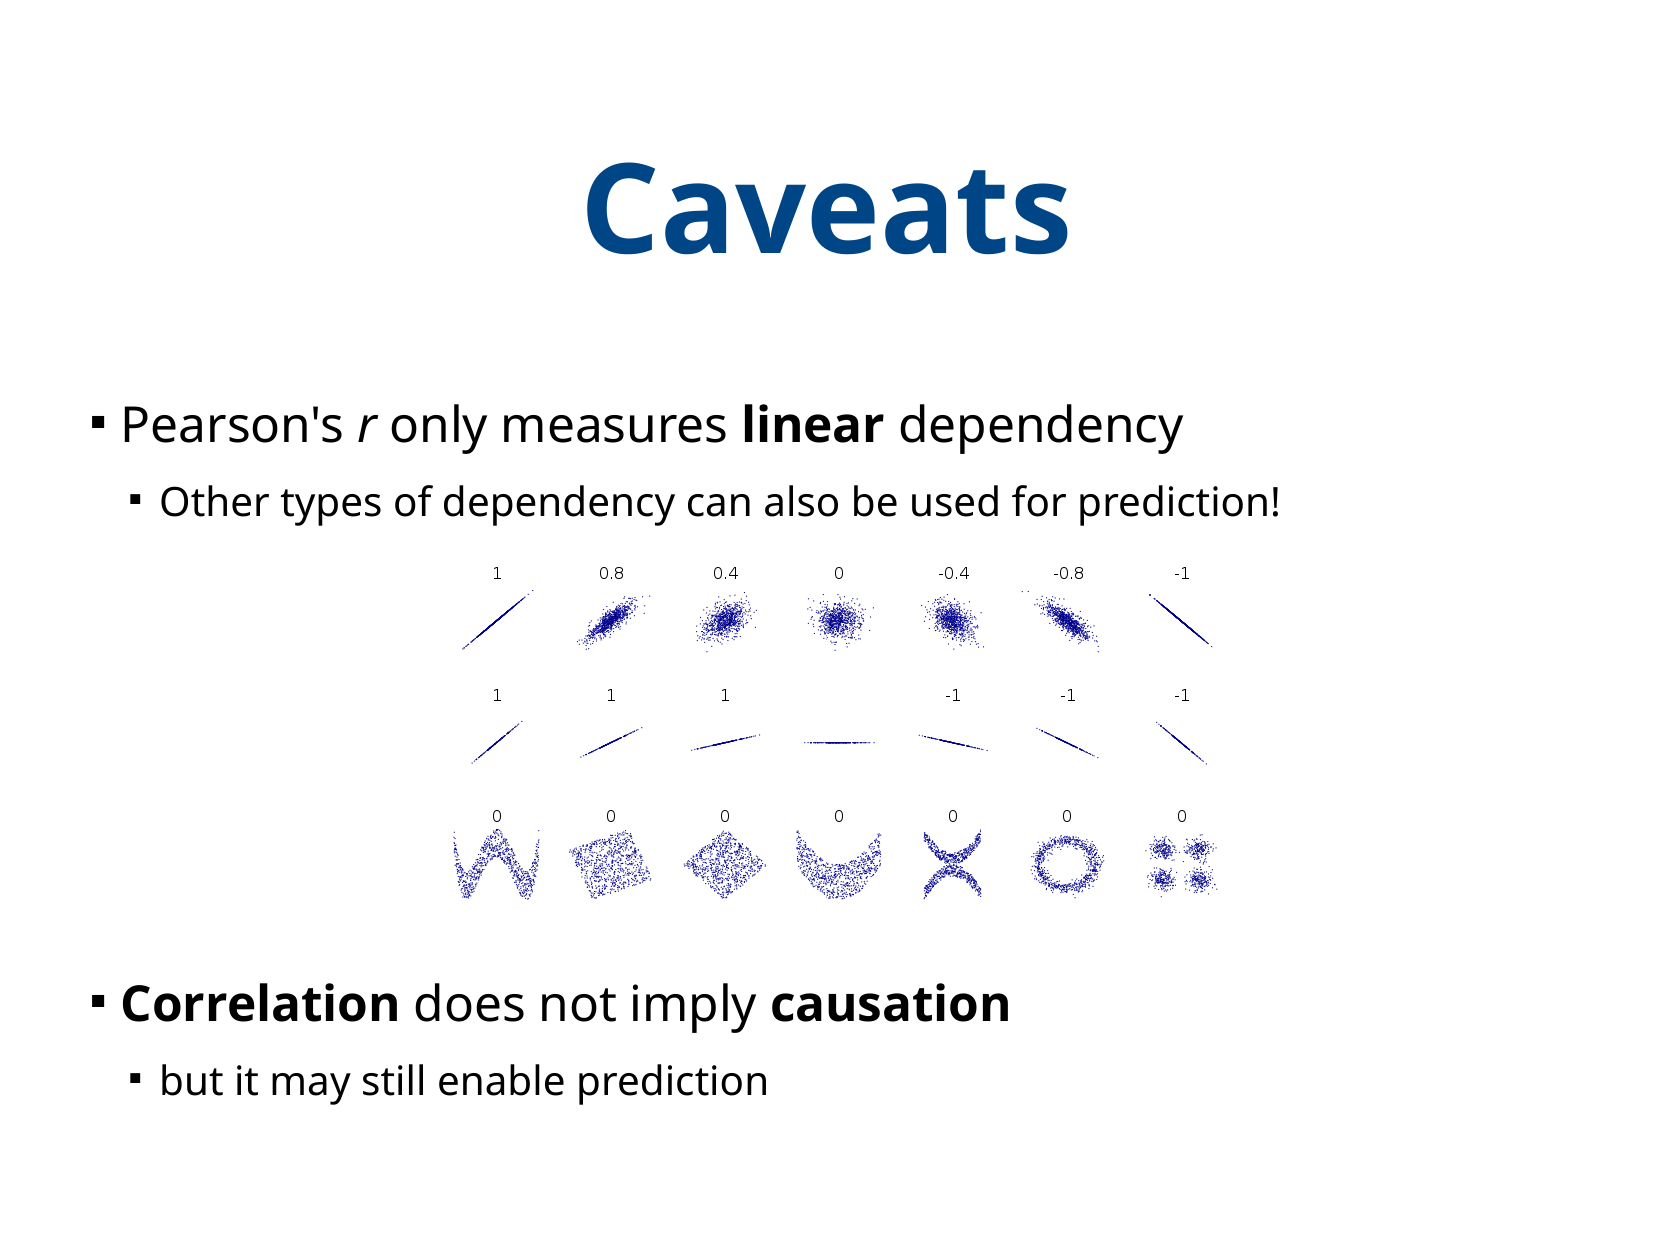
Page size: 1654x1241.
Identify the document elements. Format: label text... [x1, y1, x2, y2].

picture [428, 560, 1226, 924]
list Pearson's r only measures linear dependency Other types of dependency can also be used for prediction! Correlation does not imply causation but it may still enable prediction [82, 389, 1538, 1110]
title Caveats [82, 49, 1571, 360]
